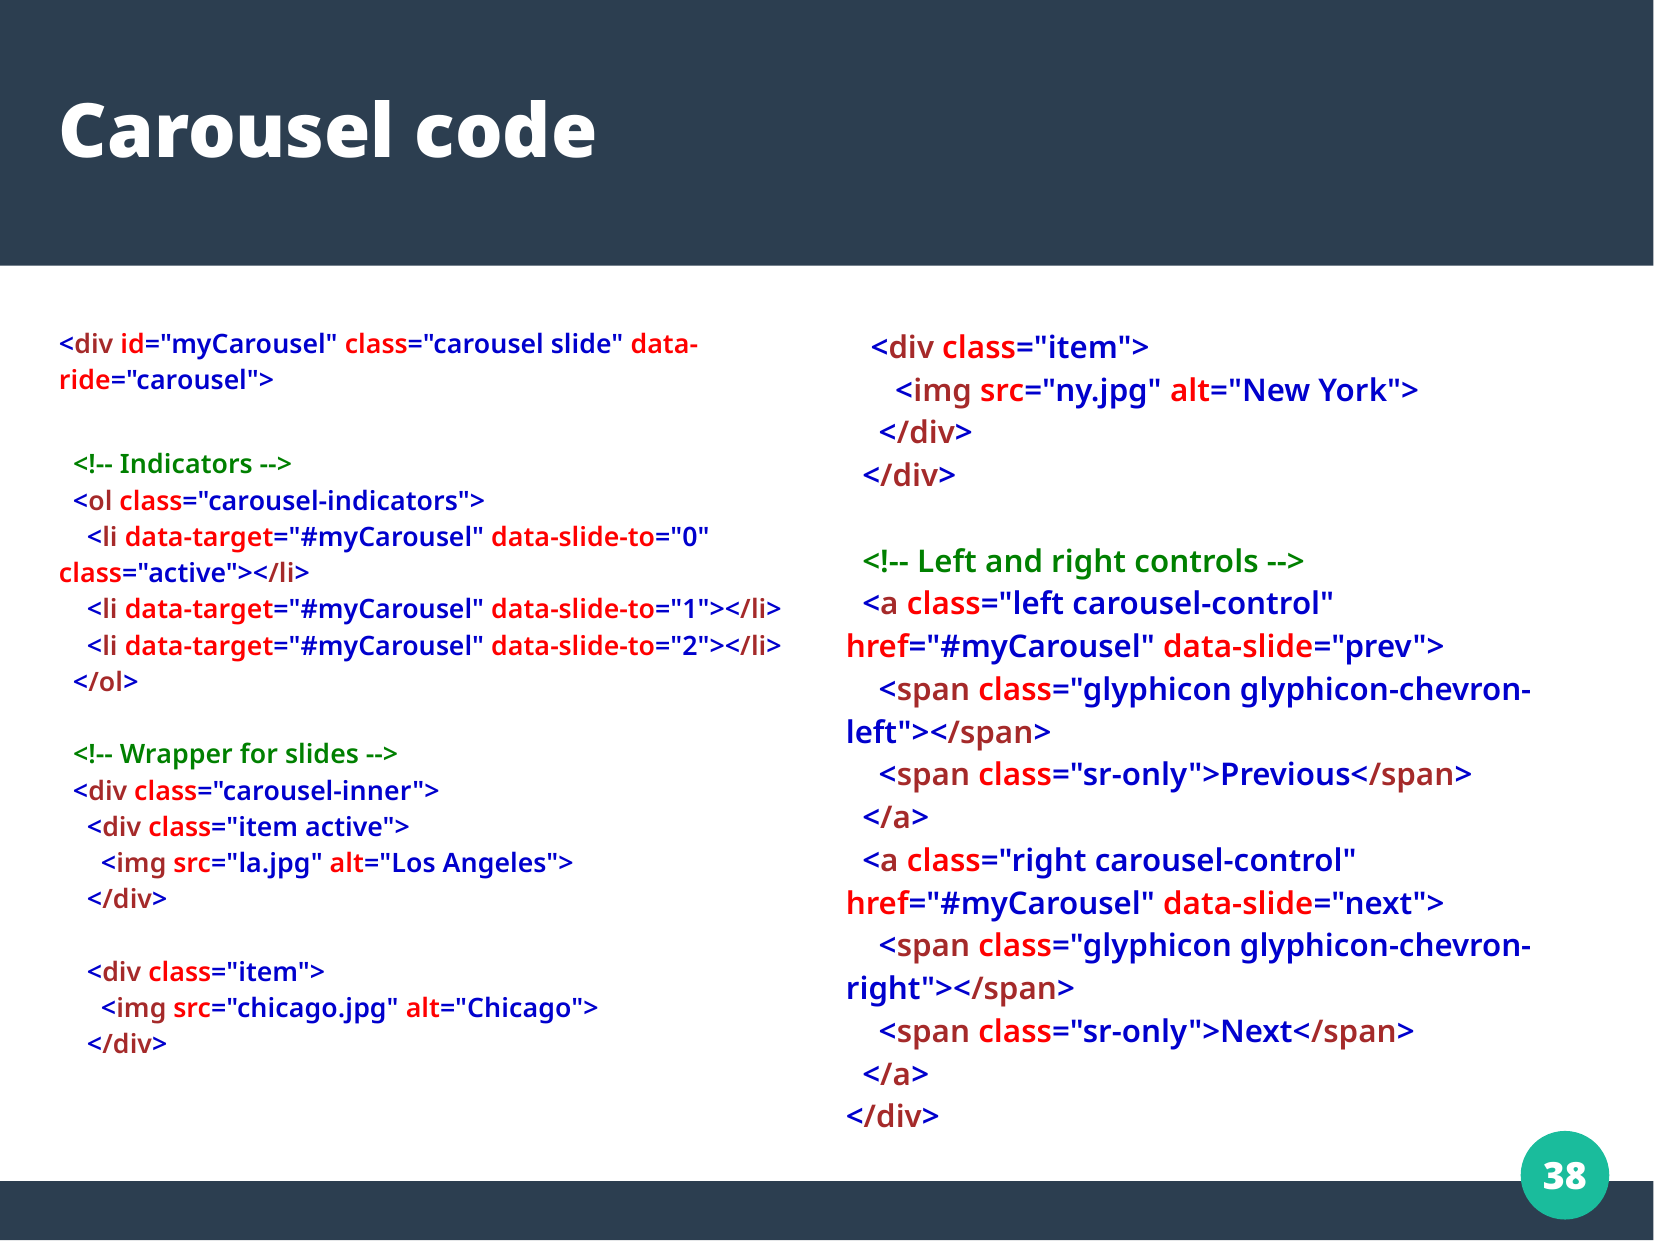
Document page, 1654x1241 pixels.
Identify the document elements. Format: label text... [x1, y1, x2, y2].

title Carousel code [59, 49, 1595, 207]
list <div class="item"> <img src="ny.jpg" alt="New York"> </div> </div> <!-- Left and right controls --> <a class="left carousel-control" href="#myCarousel" data-slide="prev"> <span class="glyphicon glyphicon-chevron-left"></span> <span class="sr-only">Previous</span> </a> <a class="right carousel-control" href="#myCarousel" data-slide="next"> <span class="glyphicon glyphicon-chevron-right"></span> <span class="sr-only">Next</span> </a> </div> [845, 324, 1596, 1152]
list <div id="myCarousel" class="carousel slide" data-ride="carousel"> <!-- Indicators --> <ol class="carousel-indicators"> <li data-target="#myCarousel" data-slide-to="0" class="active"></li> <li data-target="#myCarousel" data-slide-to="1"></li> <li data-target="#myCarousel" data-slide-to="2"></li> </ol> <!-- Wrapper for slides --> <div class="carousel-inner"> <div class="item active"> <img src="la.jpg" alt="Los Angeles"> </div> <div class="item"> <img src="chicago.jpg" alt="Chicago"> </div> [59, 324, 809, 1152]
